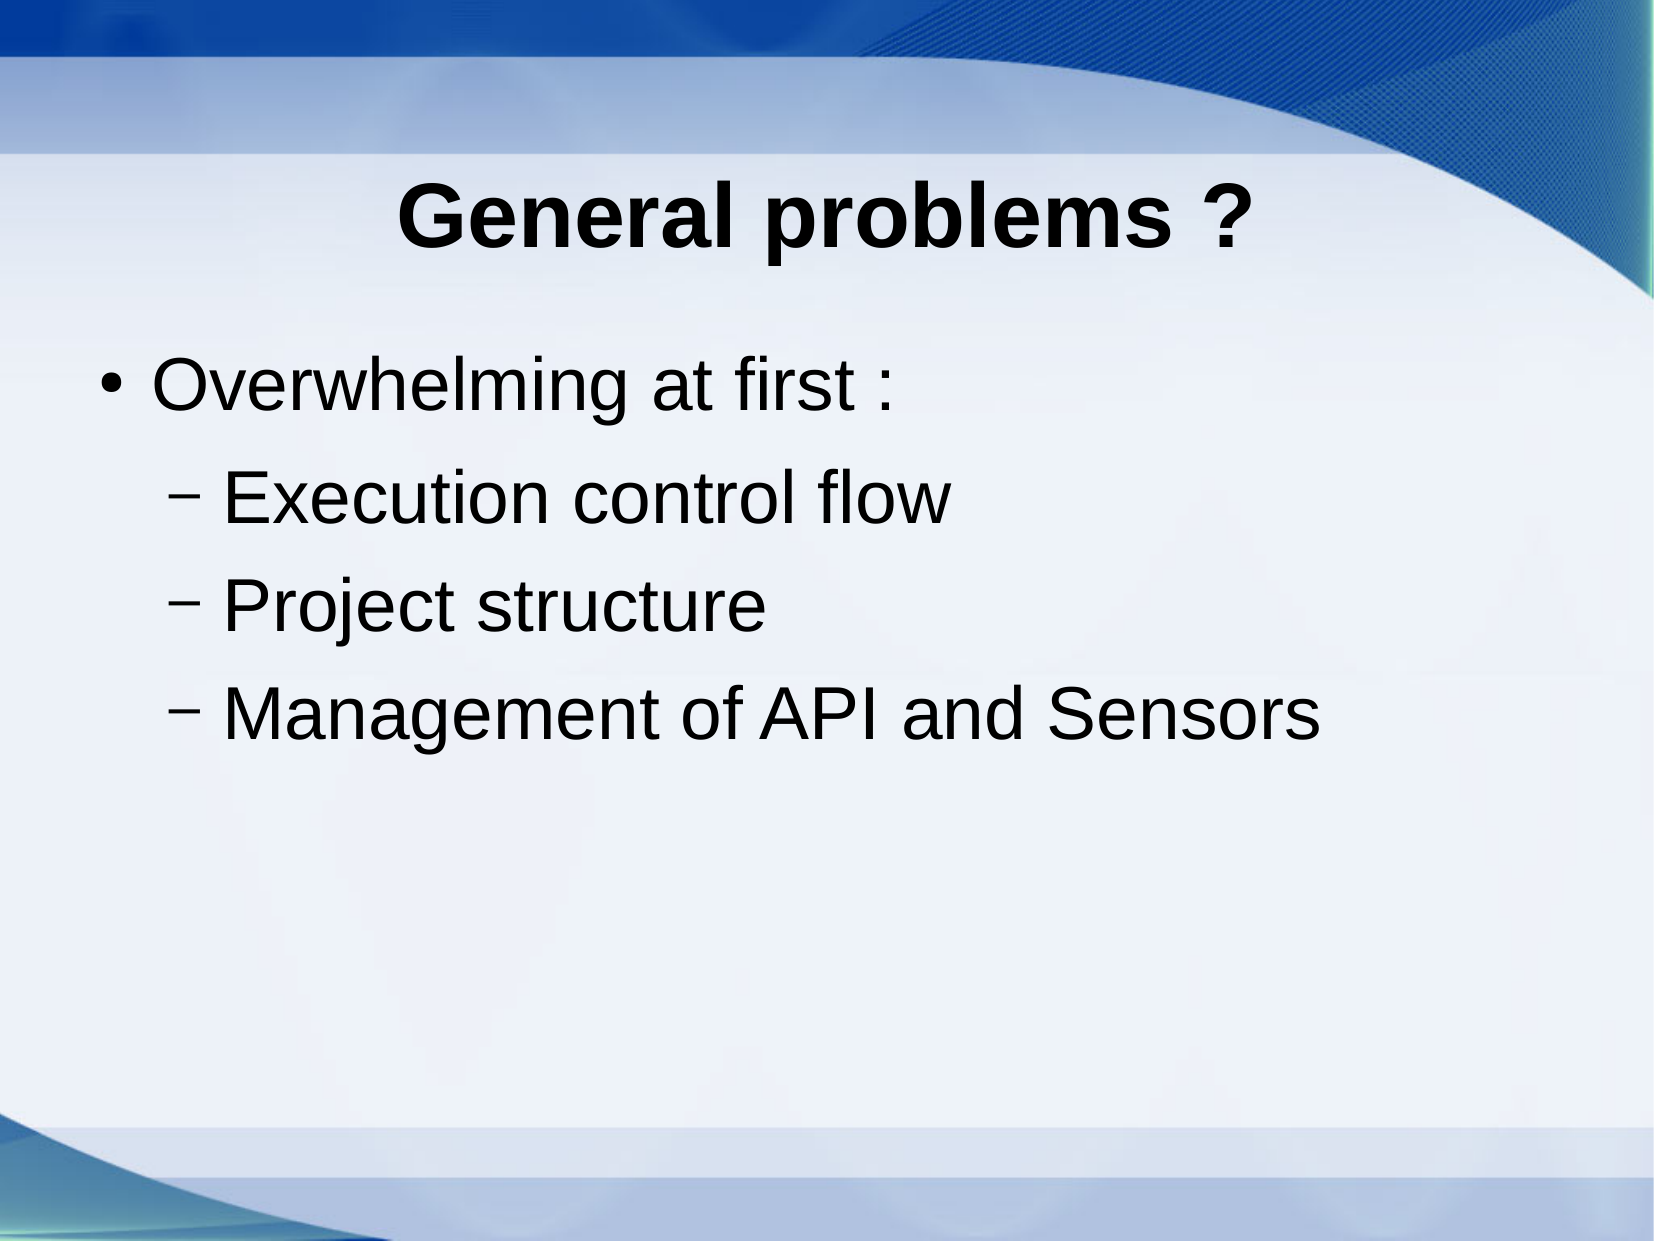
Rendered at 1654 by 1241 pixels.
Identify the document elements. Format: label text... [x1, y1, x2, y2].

list Overwhelming at first : Execution control flow Project structure Management of API and Sensors [80, 342, 1536, 1062]
title General problems ? [82, 111, 1571, 319]
picture [0, 0, 1654, 1241]
